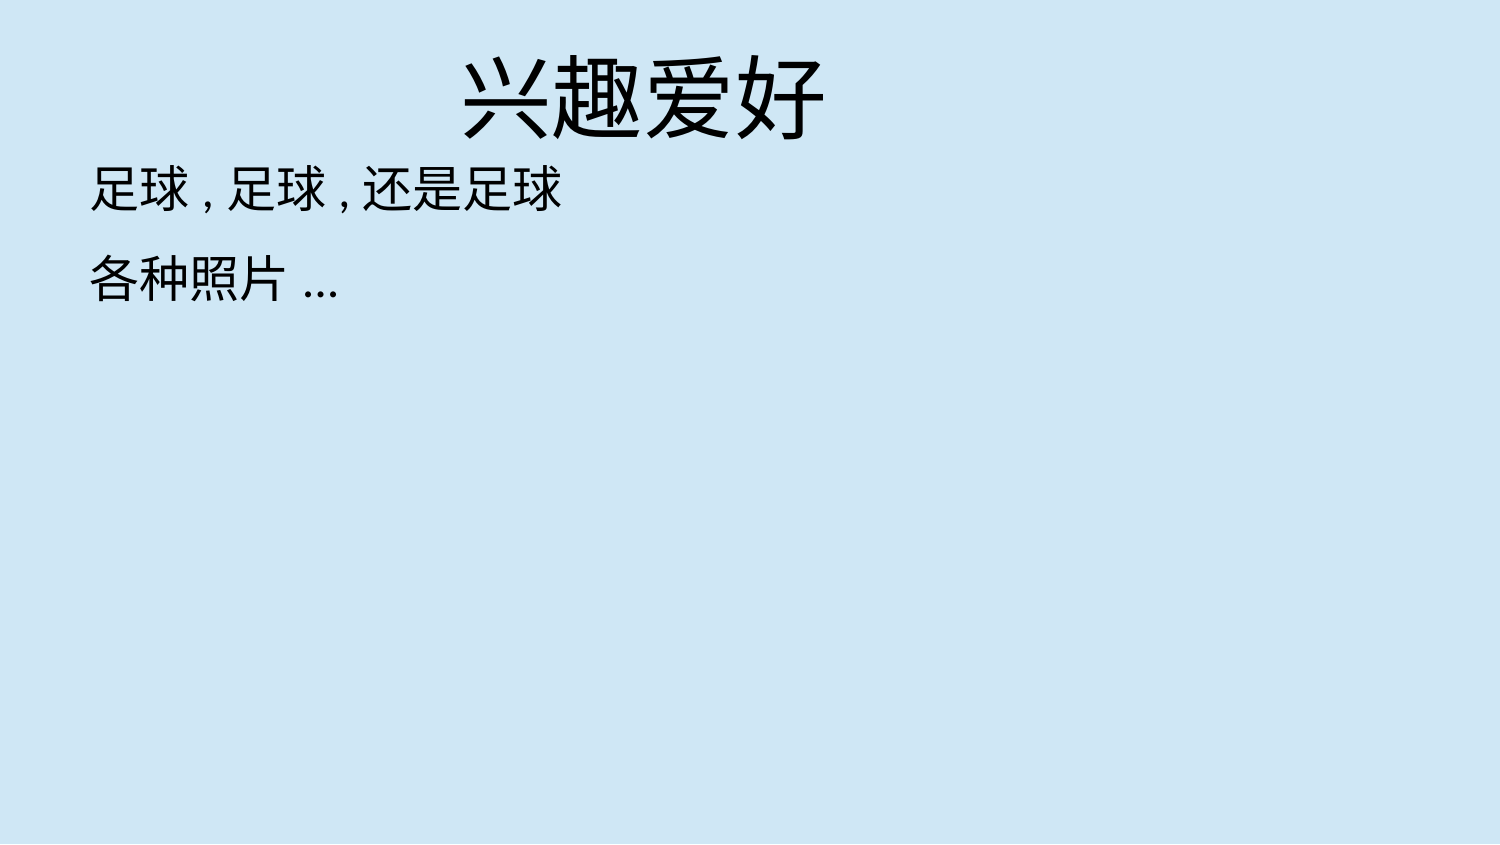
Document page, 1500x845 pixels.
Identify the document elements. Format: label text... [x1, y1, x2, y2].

list 足球,足球,还是足球 各种照片... [75, 150, 1258, 730]
title 兴趣爱好 [135, 33, 1152, 103]
